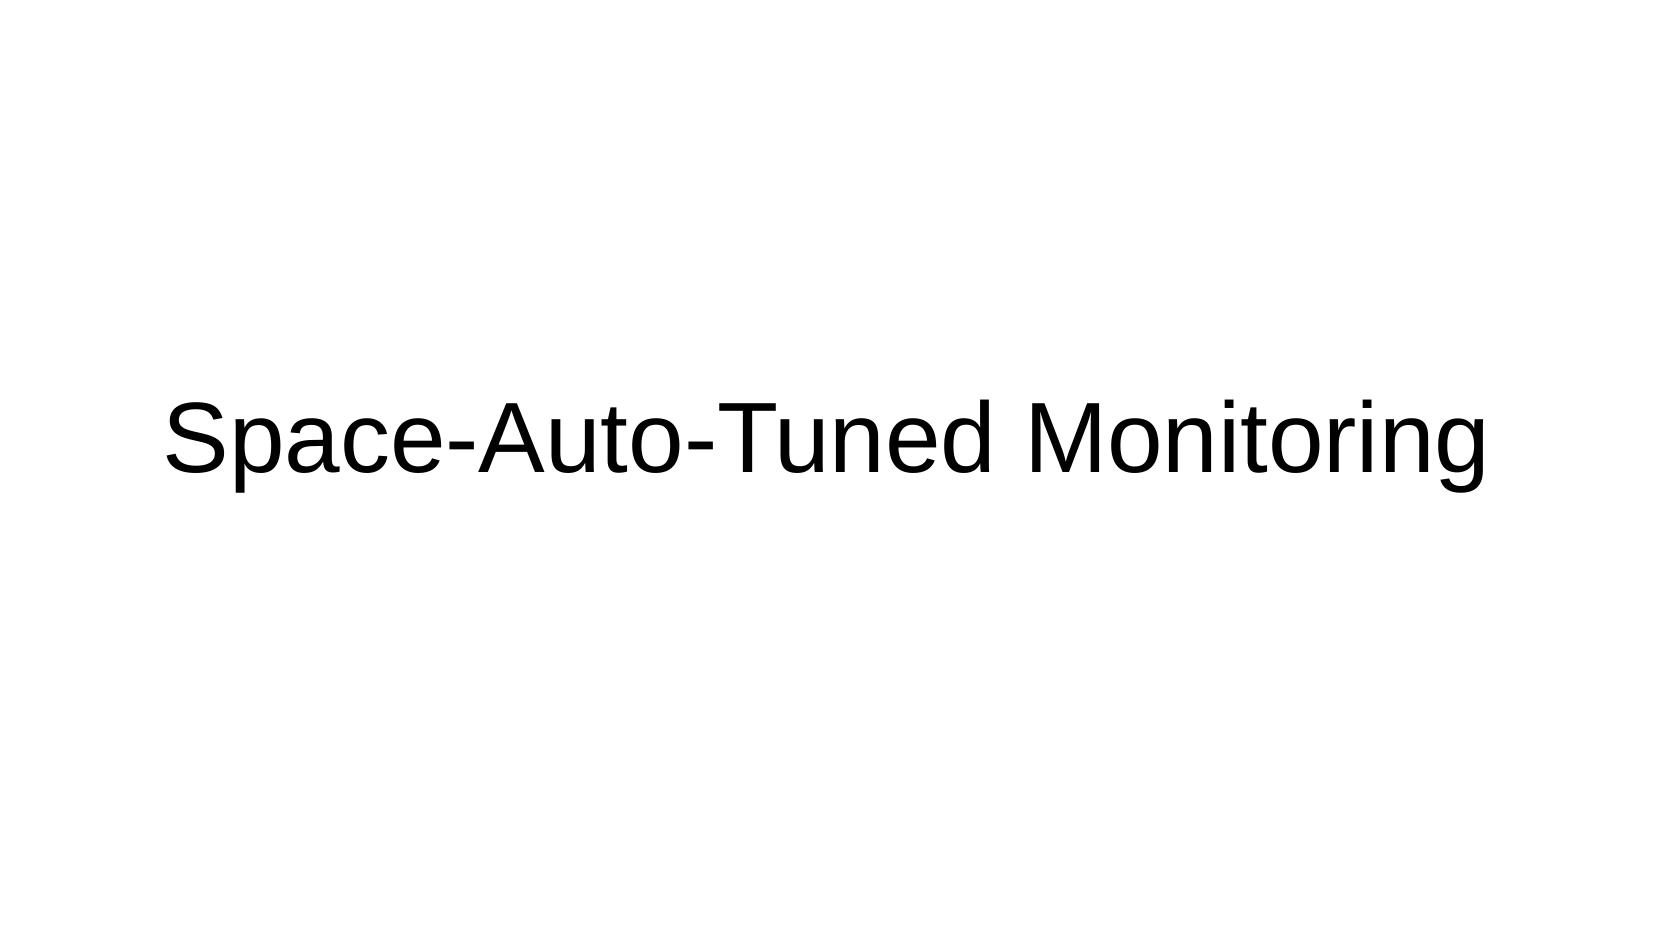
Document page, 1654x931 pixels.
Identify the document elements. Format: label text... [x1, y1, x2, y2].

text_box Space-Auto-Tuned Monitoring [82, 108, 1571, 767]
